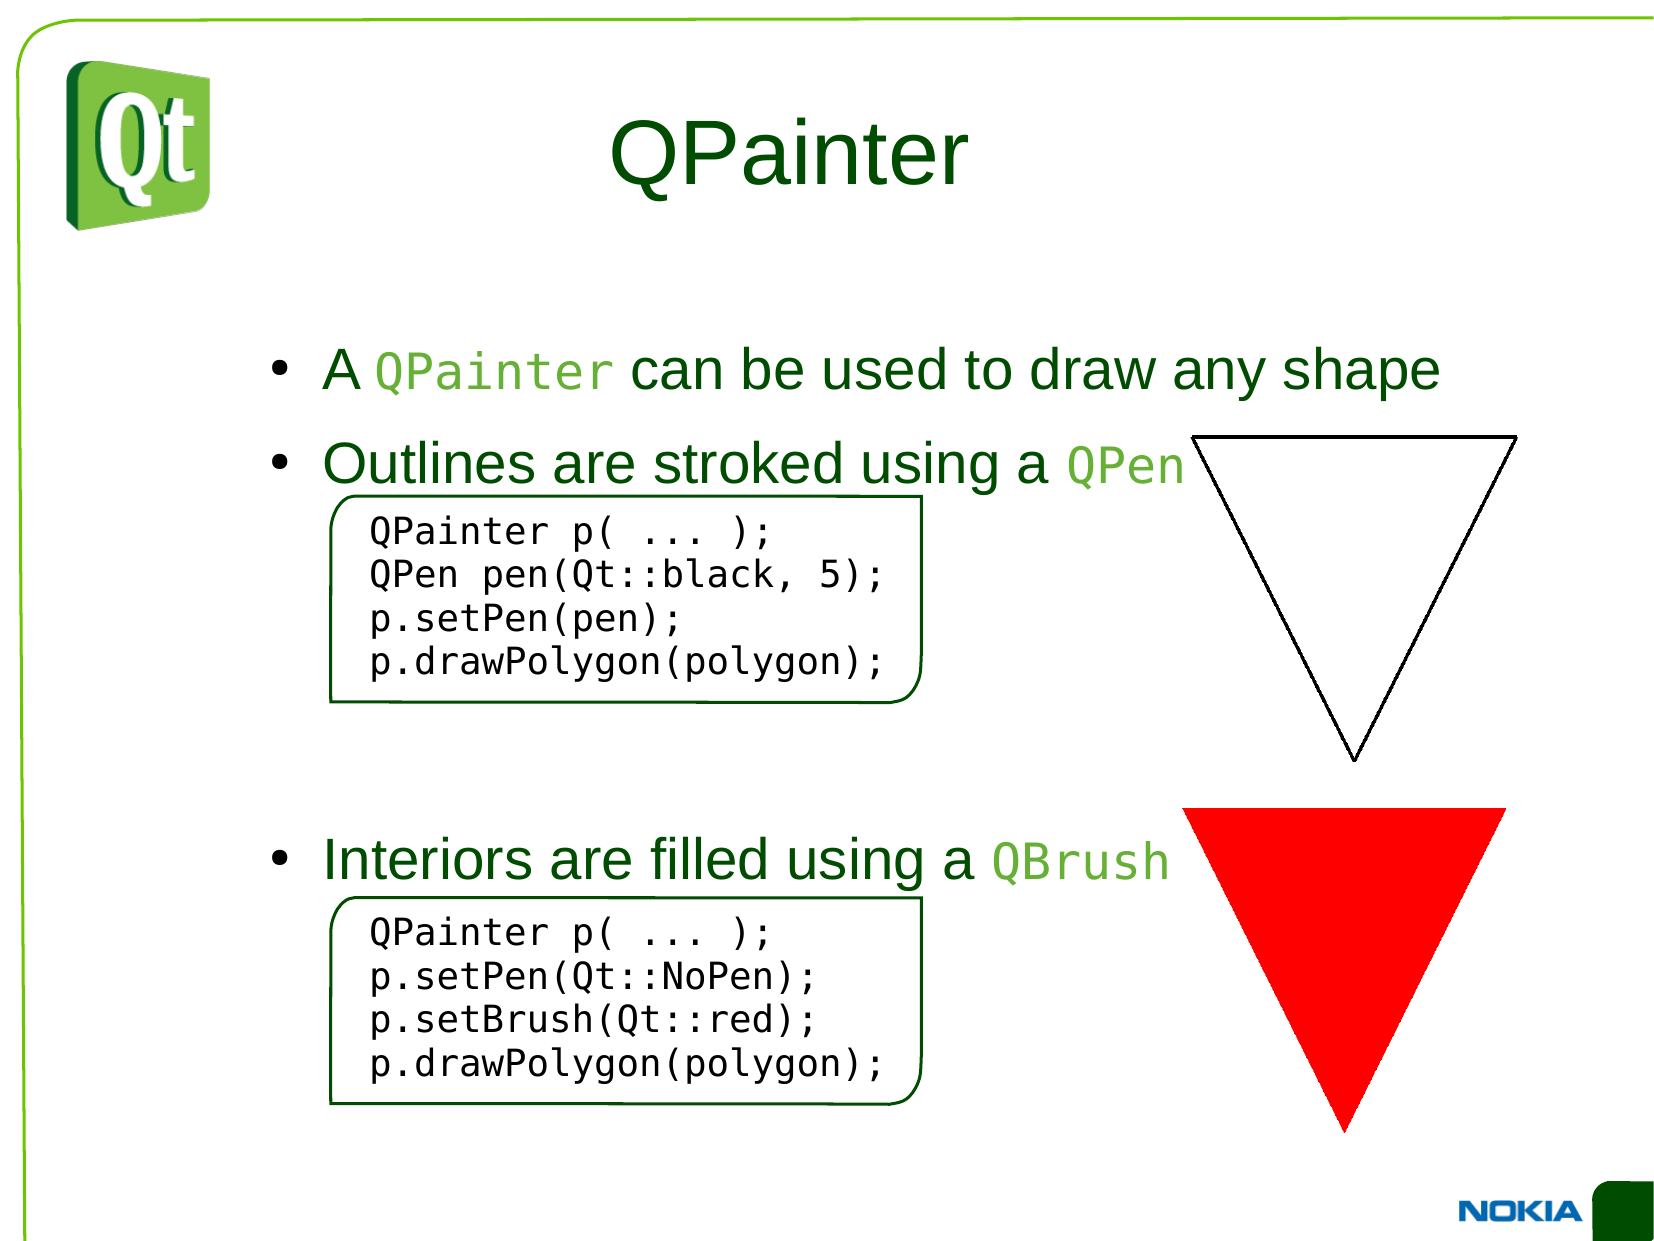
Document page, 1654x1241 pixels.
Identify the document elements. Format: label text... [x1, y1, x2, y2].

text_box QPainter p( ... ); p.setPen(Qt::NoPen); p.setBrush(Qt::red); p.drawPolygon(polygon); [354, 903, 902, 1093]
picture [66, 61, 210, 231]
list A QPainter can be used to draw any shape Outlines are stroked using a QPen Interiors are filled using a QBrush [333, 900, 919, 1100]
list A QPainter can be used to draw any shape Outlines are stroked using a QPen Interiors are filled using a QBrush [251, 336, 1571, 1100]
text_box QPainter p( ... ); QPen pen(Qt::black, 5); p.setPen(pen); p.drawPolygon(polygon); [354, 501, 902, 691]
picture [1190, 435, 1518, 762]
picture [1459, 1200, 1583, 1222]
picture [1182, 808, 1506, 1133]
title QPainter [251, 49, 1327, 257]
